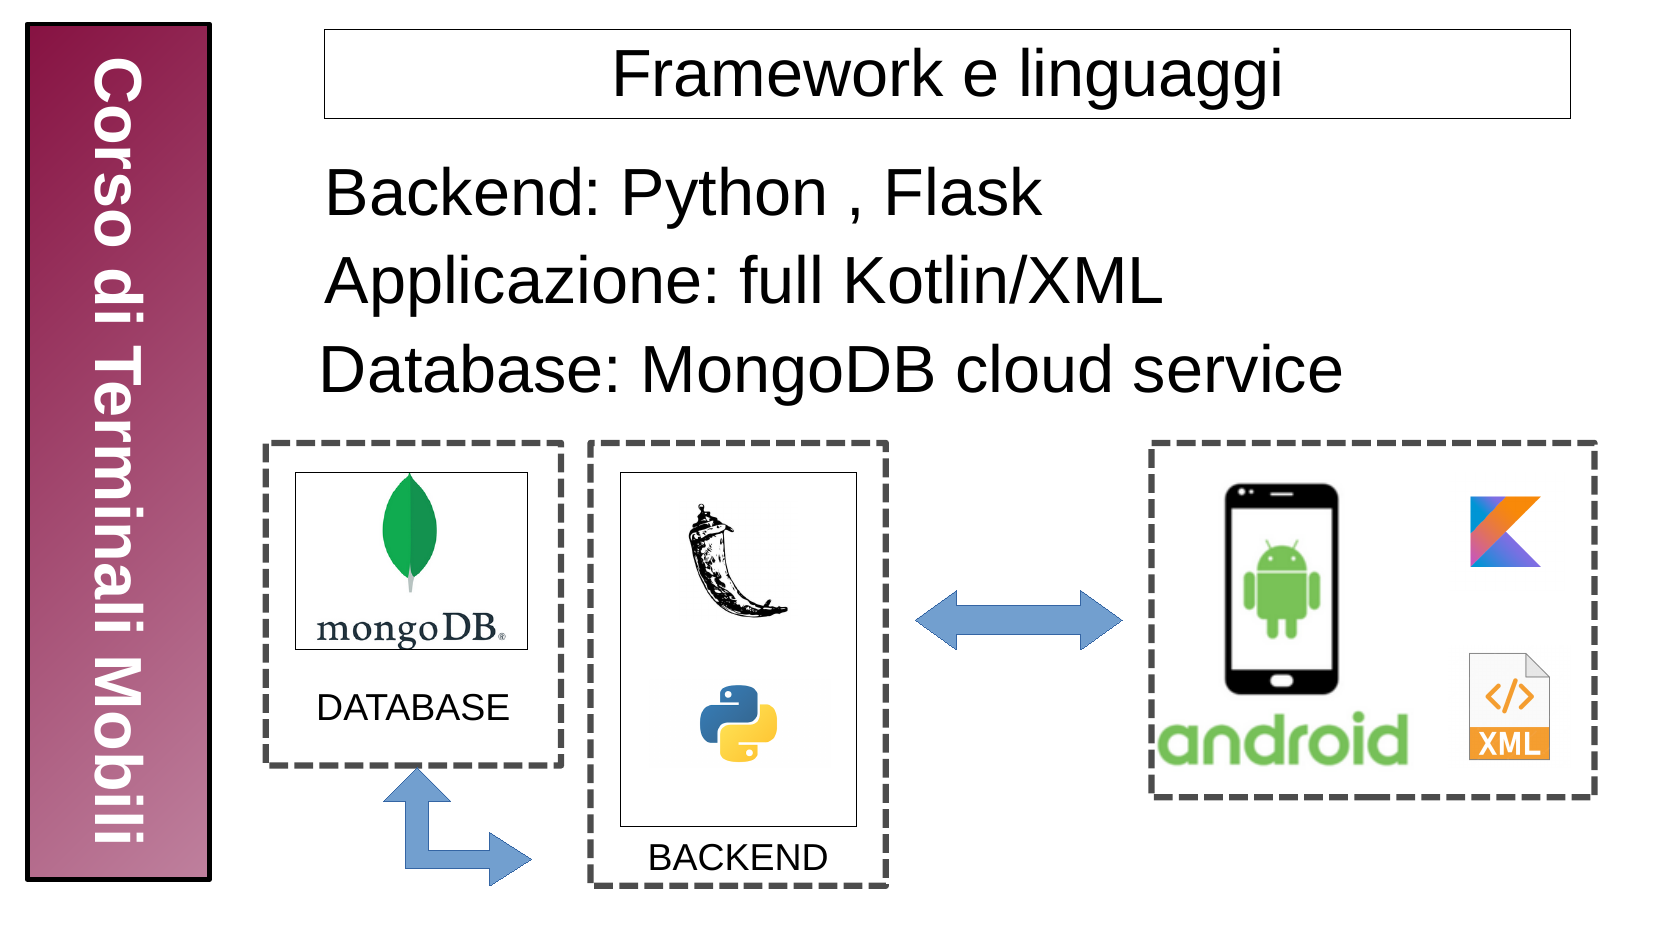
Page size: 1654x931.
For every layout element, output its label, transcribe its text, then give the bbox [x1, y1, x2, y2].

text_box Applicazione: full Kotlin/XML [324, 236, 1536, 325]
picture [1122, 472, 1571, 787]
text_box Framework e linguaggi [324, 29, 1571, 119]
text_box BACKEND [620, 829, 857, 886]
text_box [915, 590, 1123, 650]
text_box Database: MongoDB cloud service [318, 324, 1506, 414]
picture [649, 679, 831, 768]
picture [295, 472, 528, 650]
picture [679, 501, 798, 621]
text_box Backend: Python , Flask [324, 147, 1571, 237]
text_box DATABASE [295, 679, 532, 736]
text_box [383, 767, 532, 886]
subtitle Corso di Terminali Mobili [27, 23, 210, 880]
